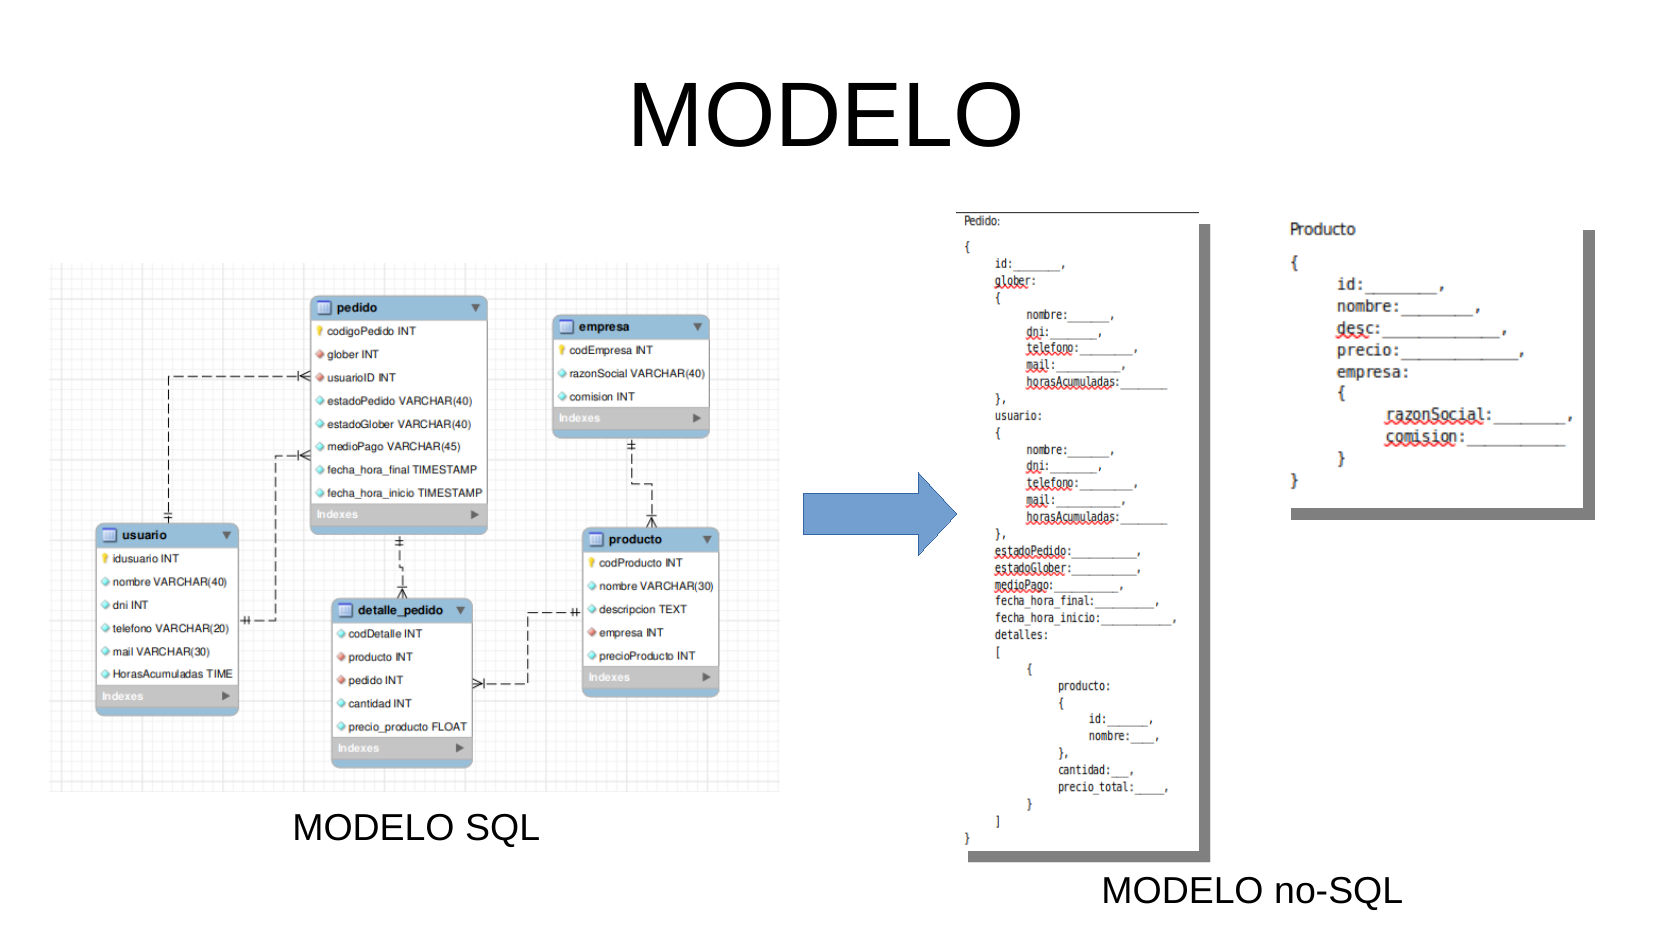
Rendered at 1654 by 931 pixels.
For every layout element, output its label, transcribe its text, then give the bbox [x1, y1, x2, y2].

title MODELO [82, 37, 1571, 193]
picture [956, 212, 1199, 851]
text_box [803, 472, 957, 556]
text_box MODELO SQL [277, 799, 562, 857]
picture [1279, 218, 1583, 508]
text_box MODELO no-SQL [1086, 862, 1441, 920]
picture [49, 263, 780, 792]
